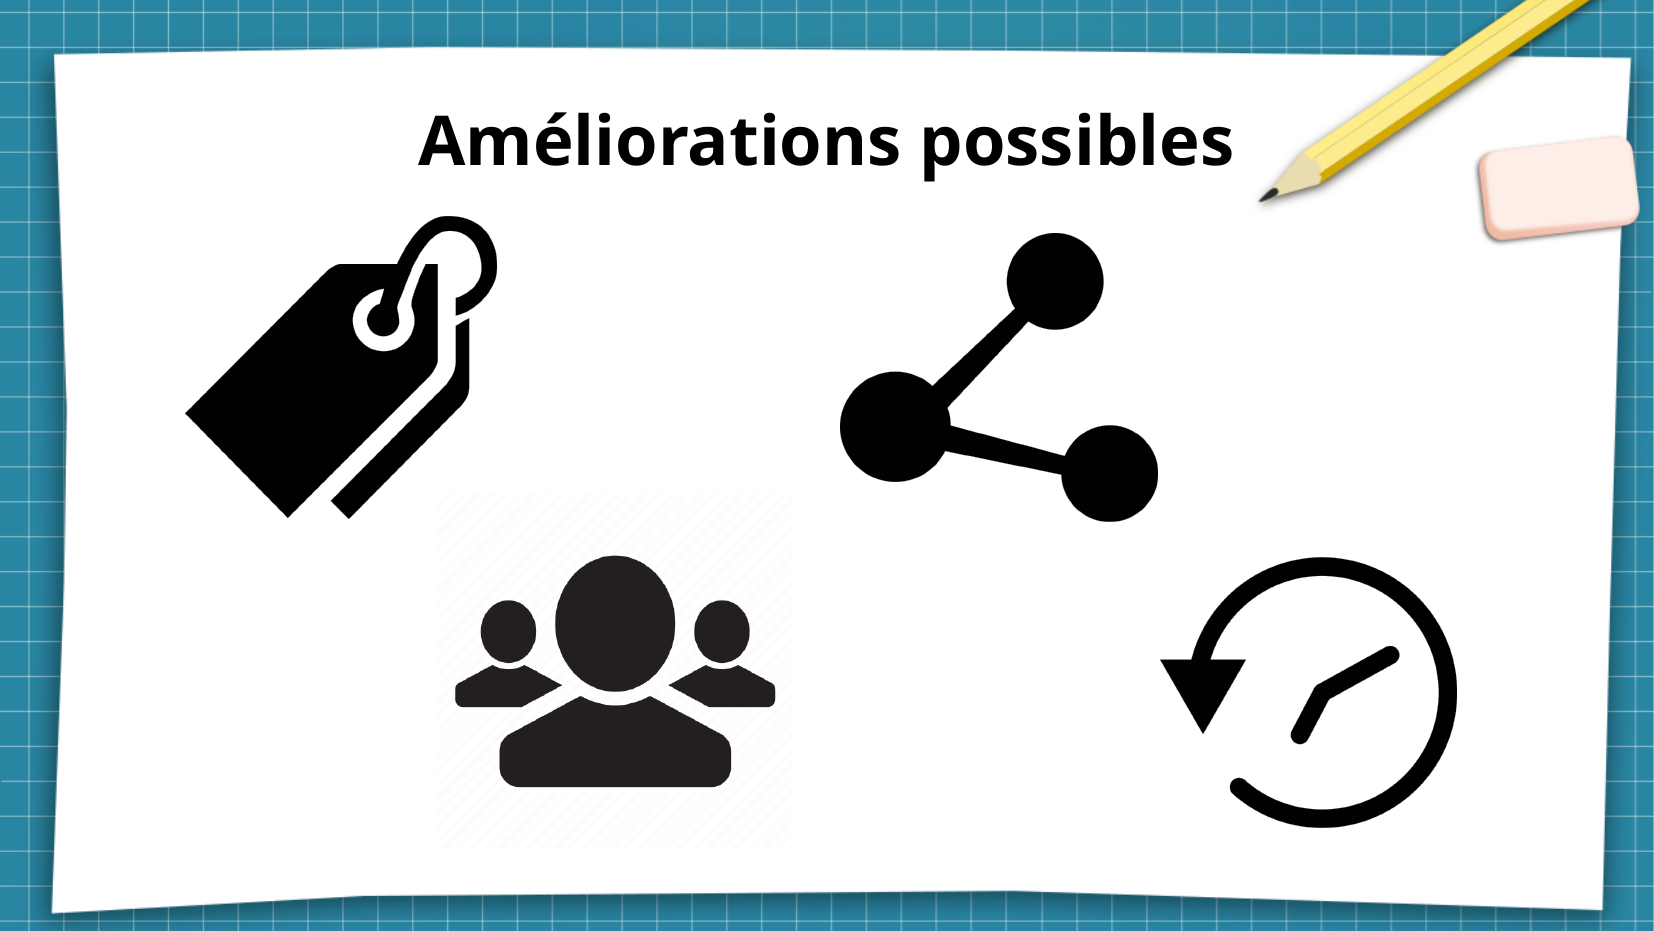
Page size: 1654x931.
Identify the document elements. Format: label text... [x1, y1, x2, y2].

title Améliorations possibles [82, 61, 1571, 217]
picture [0, 0, 1654, 931]
